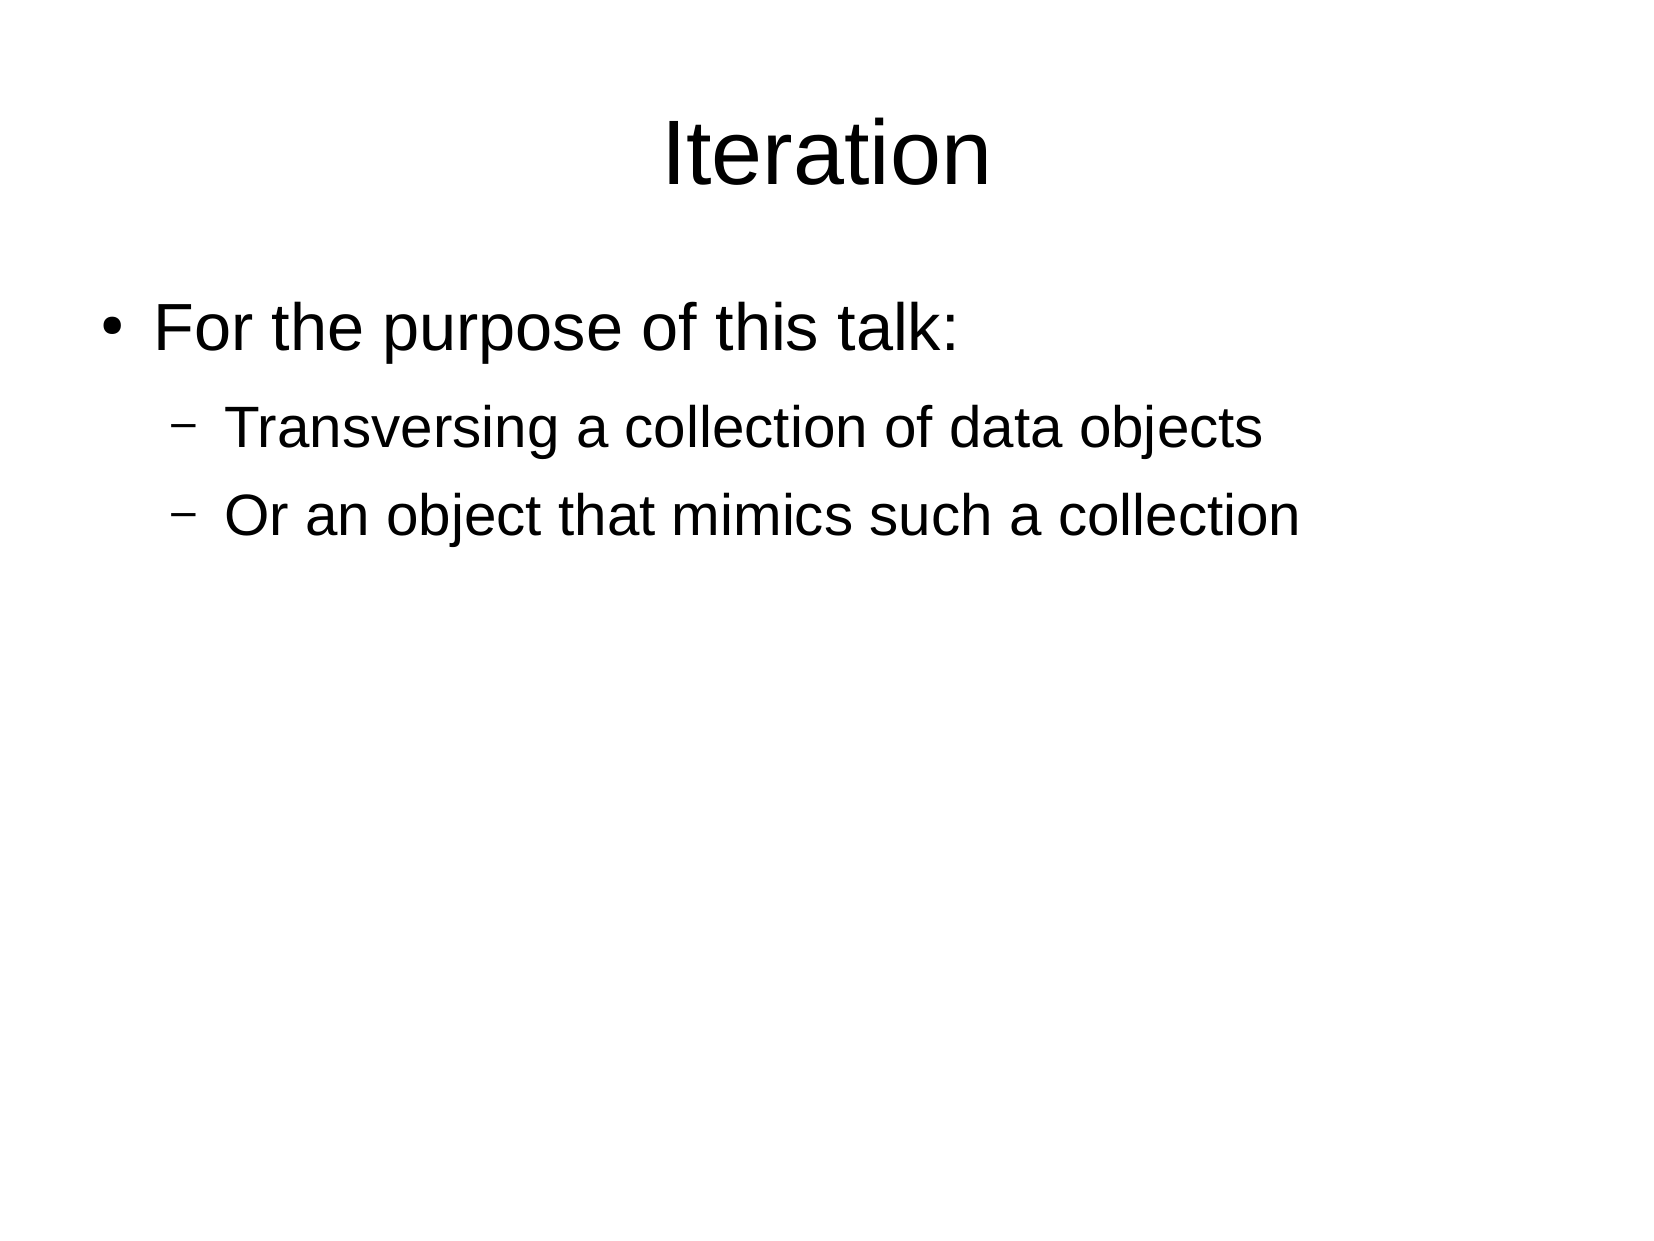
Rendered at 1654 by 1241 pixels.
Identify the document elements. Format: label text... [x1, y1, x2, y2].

list For the purpose of this talk: Transversing a collection of data objects Or an object that mimics such a collection [82, 290, 1571, 1010]
title Iteration [82, 49, 1571, 257]
